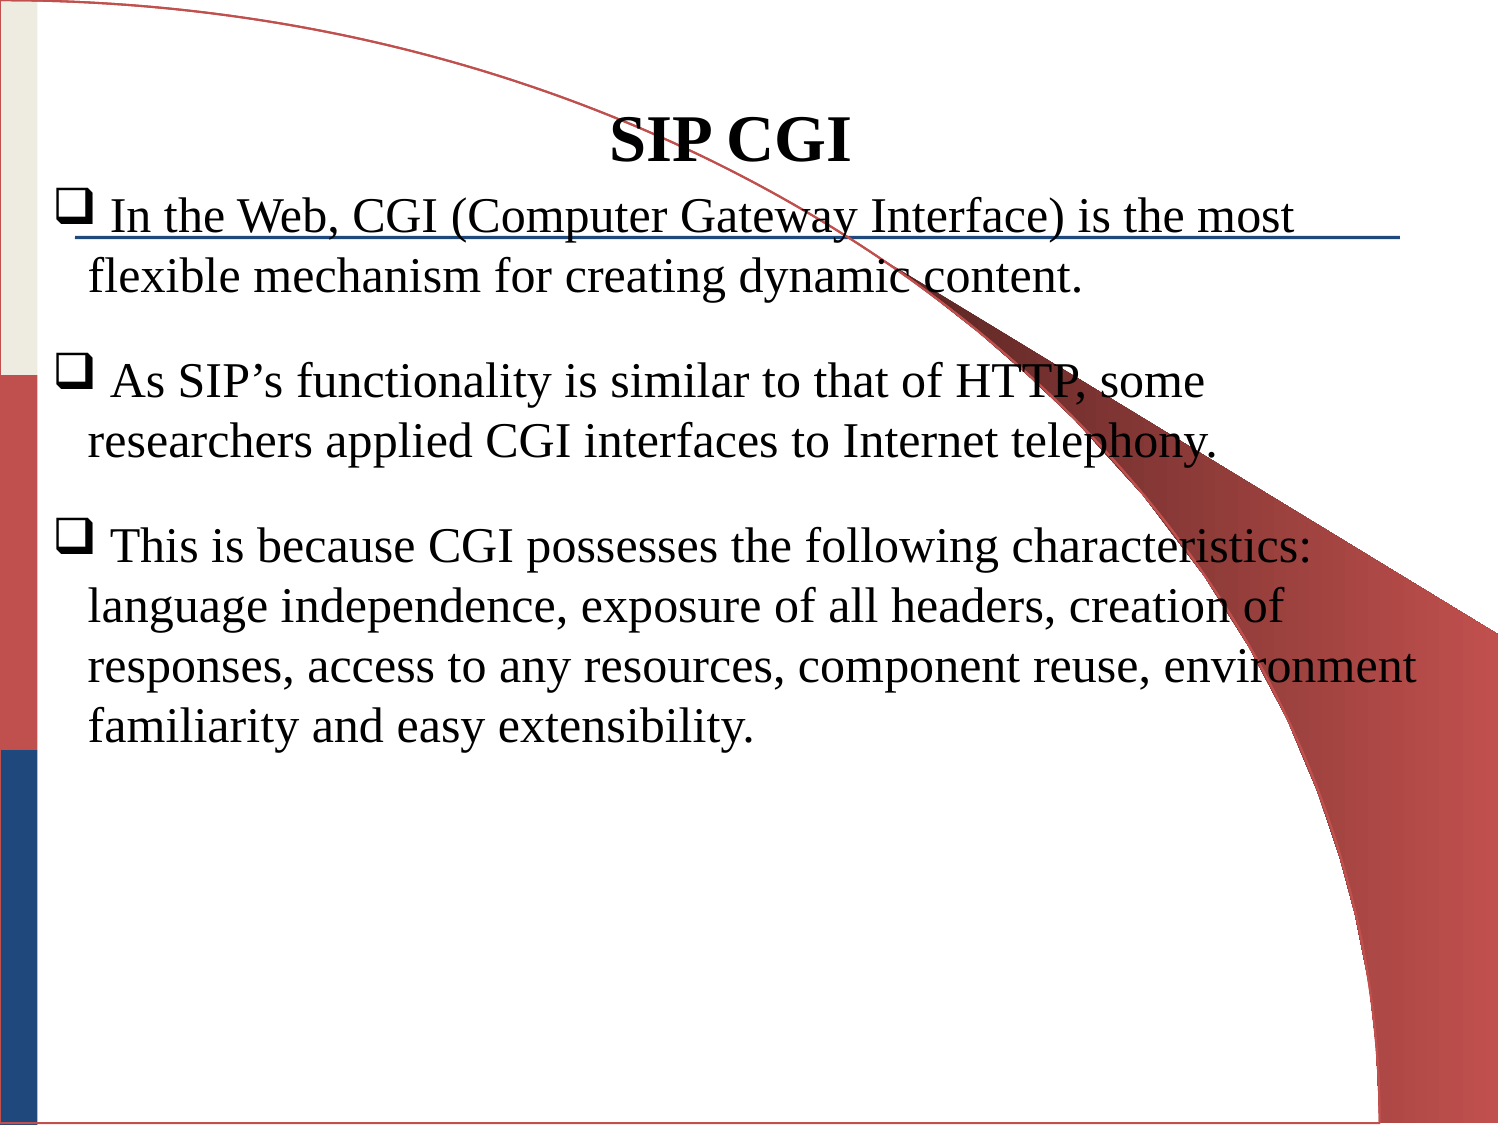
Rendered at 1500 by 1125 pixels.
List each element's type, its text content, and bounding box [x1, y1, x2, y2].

text_box In the Web, CGI (Computer Gateway Interface) is the most flexible mechanism for creating dynamic content. As SIP’s functionality is similar to that of HTTP, some researchers applied CGI interfaces to Internet telephony. This is because CGI possesses the following characteristics: language independence, exposure of all headers, creation of responses, access to any resources, component reuse, environment familiarity and easy extensibility. [37, 174, 1438, 790]
text_box SIP CGI [62, 87, 1400, 174]
